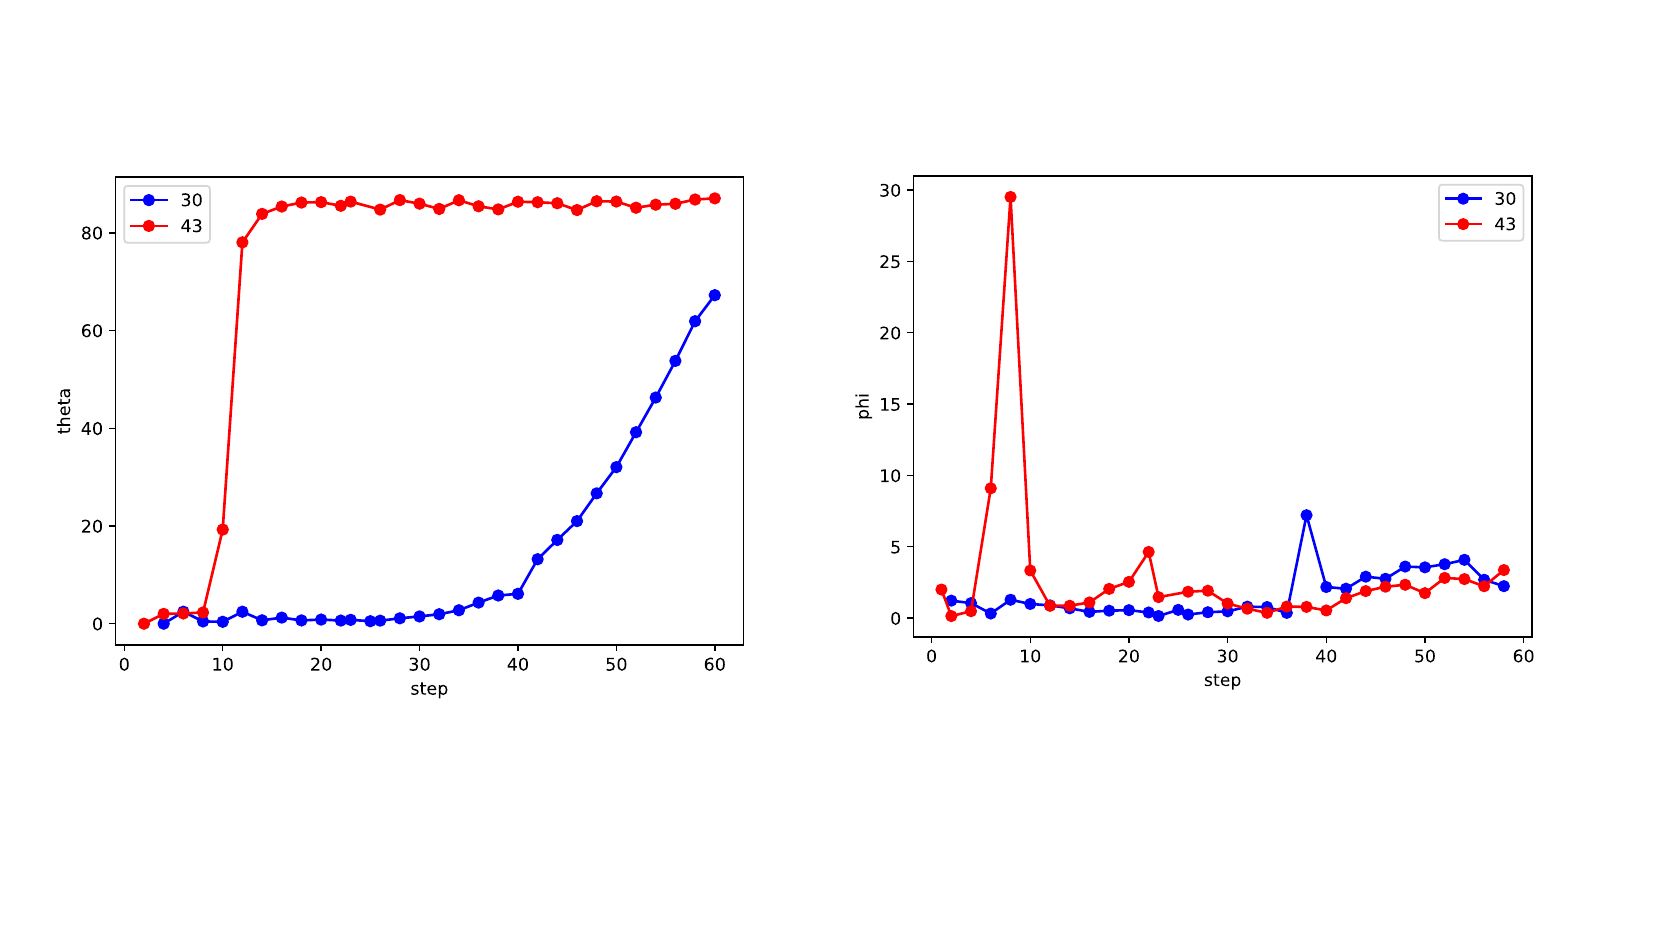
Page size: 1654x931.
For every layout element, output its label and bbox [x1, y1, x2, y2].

picture [13, 103, 1613, 713]
